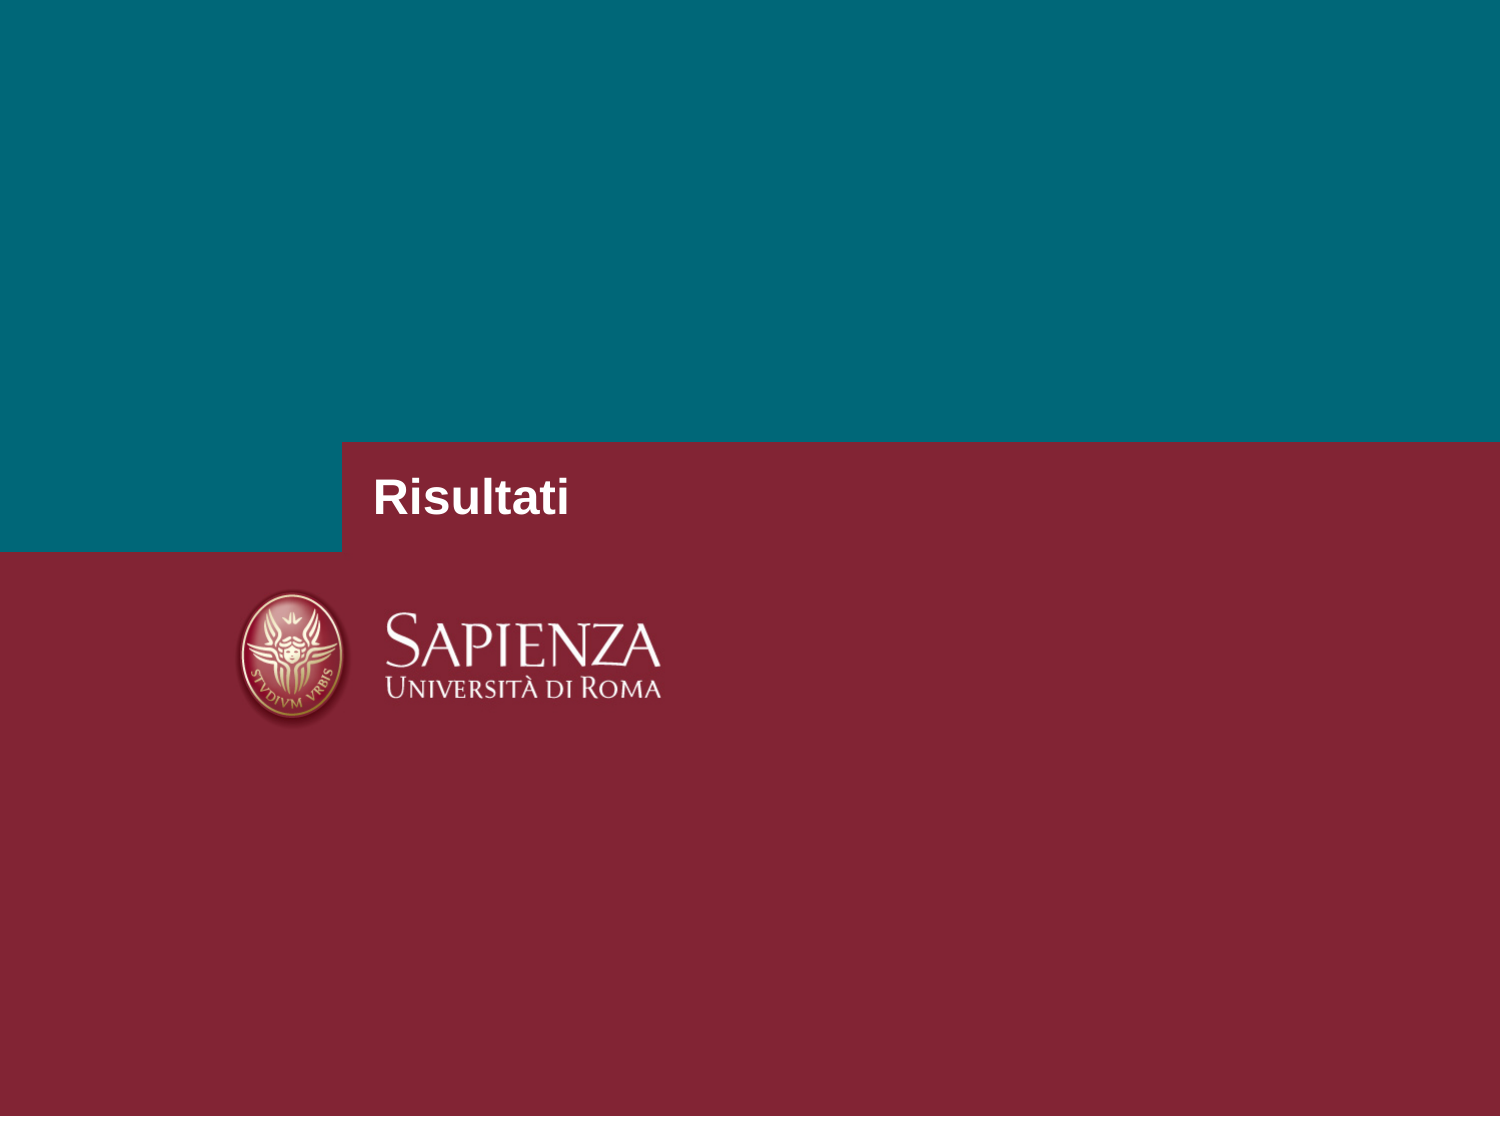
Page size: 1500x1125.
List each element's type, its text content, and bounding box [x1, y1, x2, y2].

text_box [0, 0, 1500, 552]
title Risultati [358, 456, 1359, 553]
picture [0, 442, 1500, 1116]
